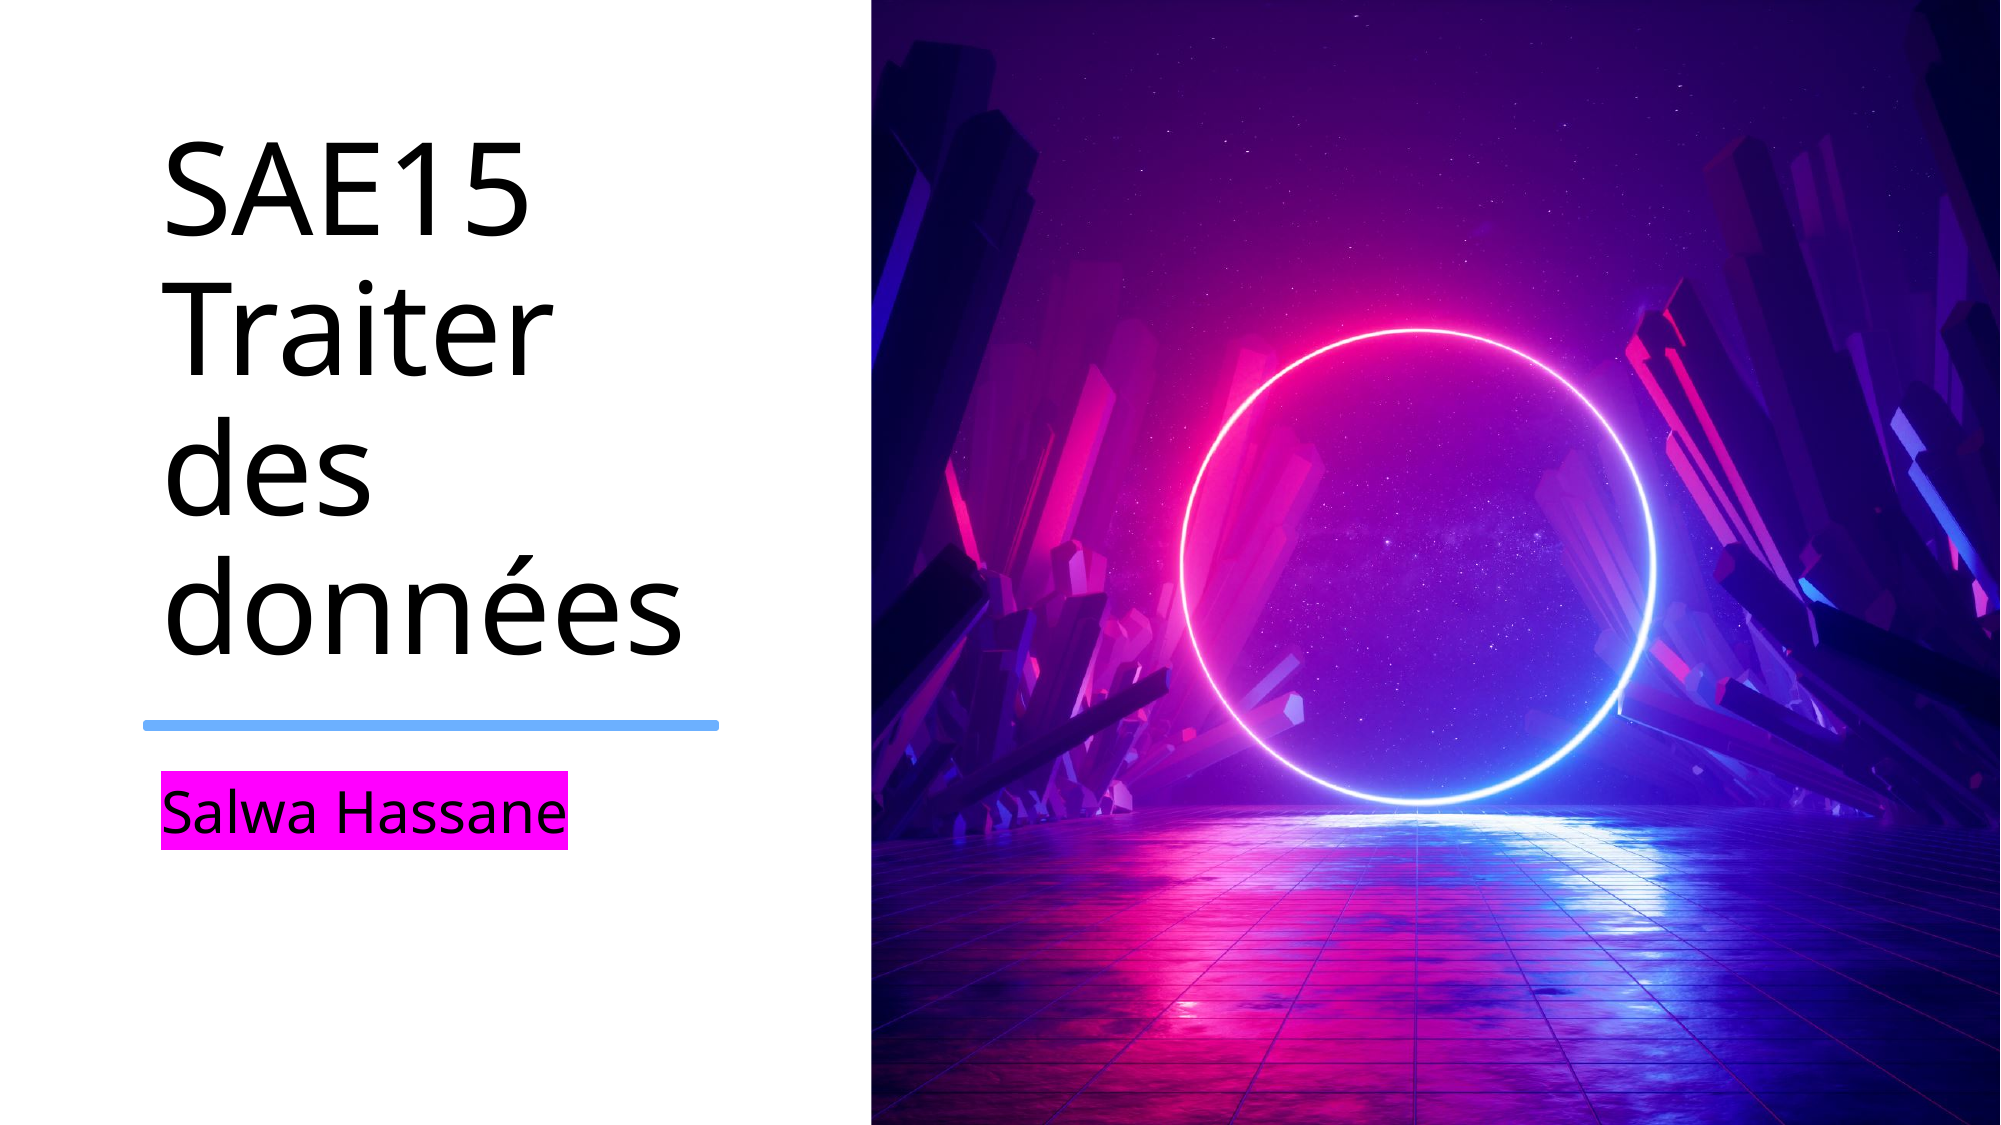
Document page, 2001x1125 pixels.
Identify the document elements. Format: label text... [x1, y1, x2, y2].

subtitle Salwa Hassane [146, 760, 759, 1019]
picture [871, 0, 2000, 1125]
title SAE15 Traiter des données [146, 104, 759, 691]
text_box [0, 0, 871, 1125]
